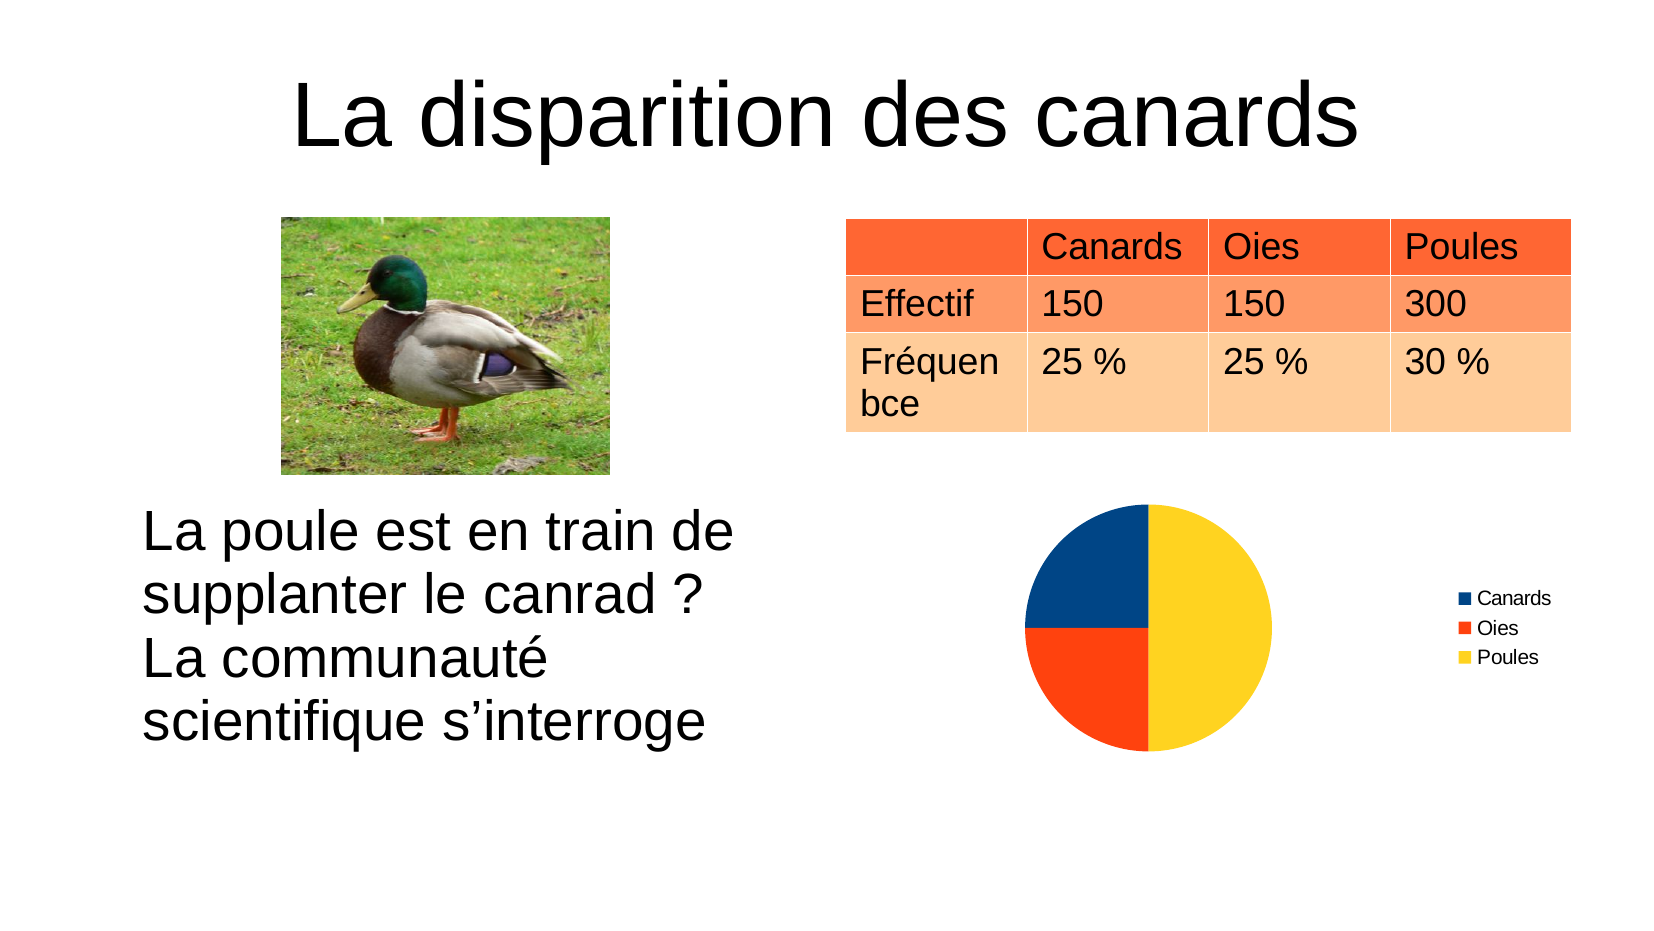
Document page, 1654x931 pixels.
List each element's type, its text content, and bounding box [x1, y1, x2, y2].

chart [845, 499, 1572, 757]
table_header Poules [1391, 219, 1571, 275]
table_cell 30 % [1391, 333, 1571, 432]
table_cell 300 [1391, 276, 1571, 332]
title La disparition des canards [82, 37, 1571, 193]
table_header Oies [1209, 219, 1390, 275]
table_cell 150 [1209, 276, 1390, 332]
table_cell Effectif [846, 276, 1027, 332]
list La poule est en train de supplanter le canrad ? La communauté scientifique s’interroge [82, 499, 809, 757]
picture [281, 217, 610, 475]
table_header Canards [1028, 219, 1208, 275]
table_cell 25 % [1209, 333, 1390, 432]
table_cell 25 % [1028, 333, 1208, 432]
table_cell 150 [1028, 276, 1208, 332]
table_cell Fréquenbce [846, 333, 1027, 432]
table_header [846, 219, 1027, 275]
